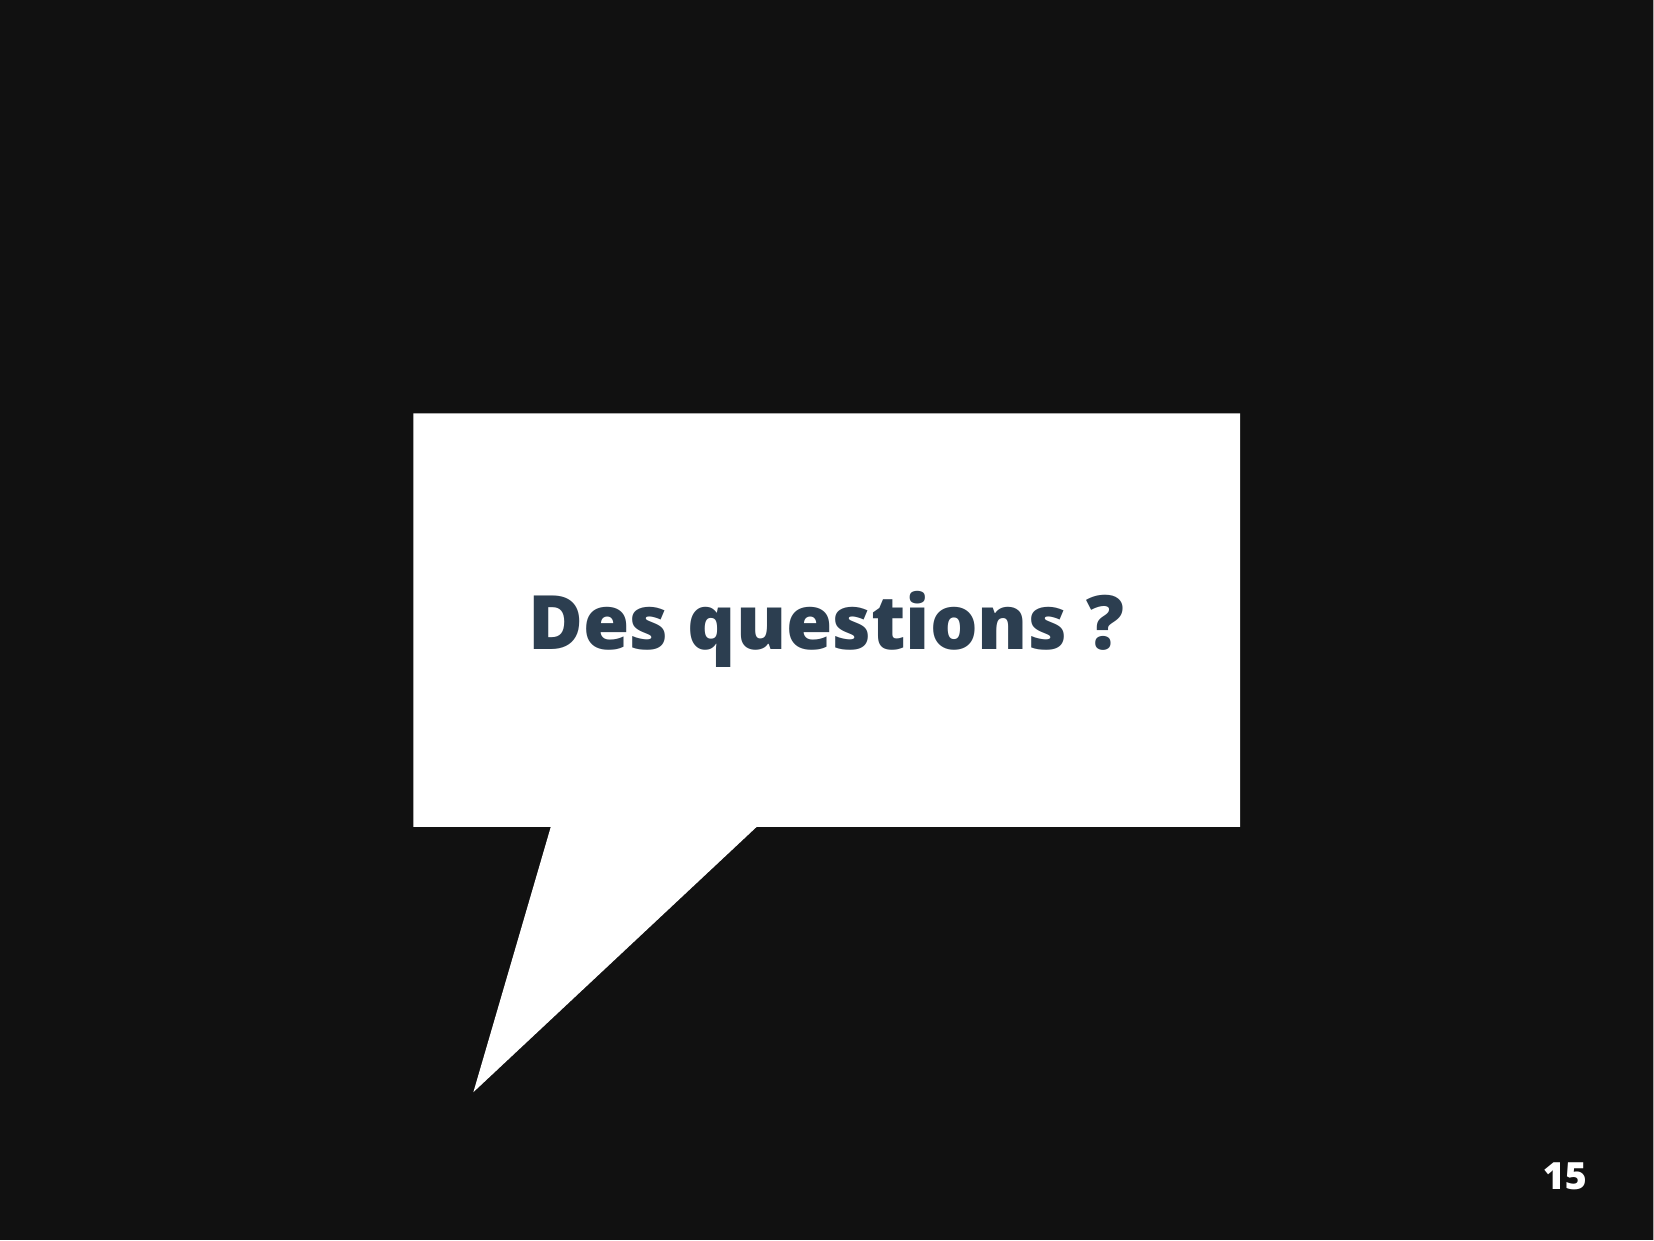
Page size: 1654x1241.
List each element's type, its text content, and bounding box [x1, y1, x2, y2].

title Des questions ? [442, 442, 1211, 798]
